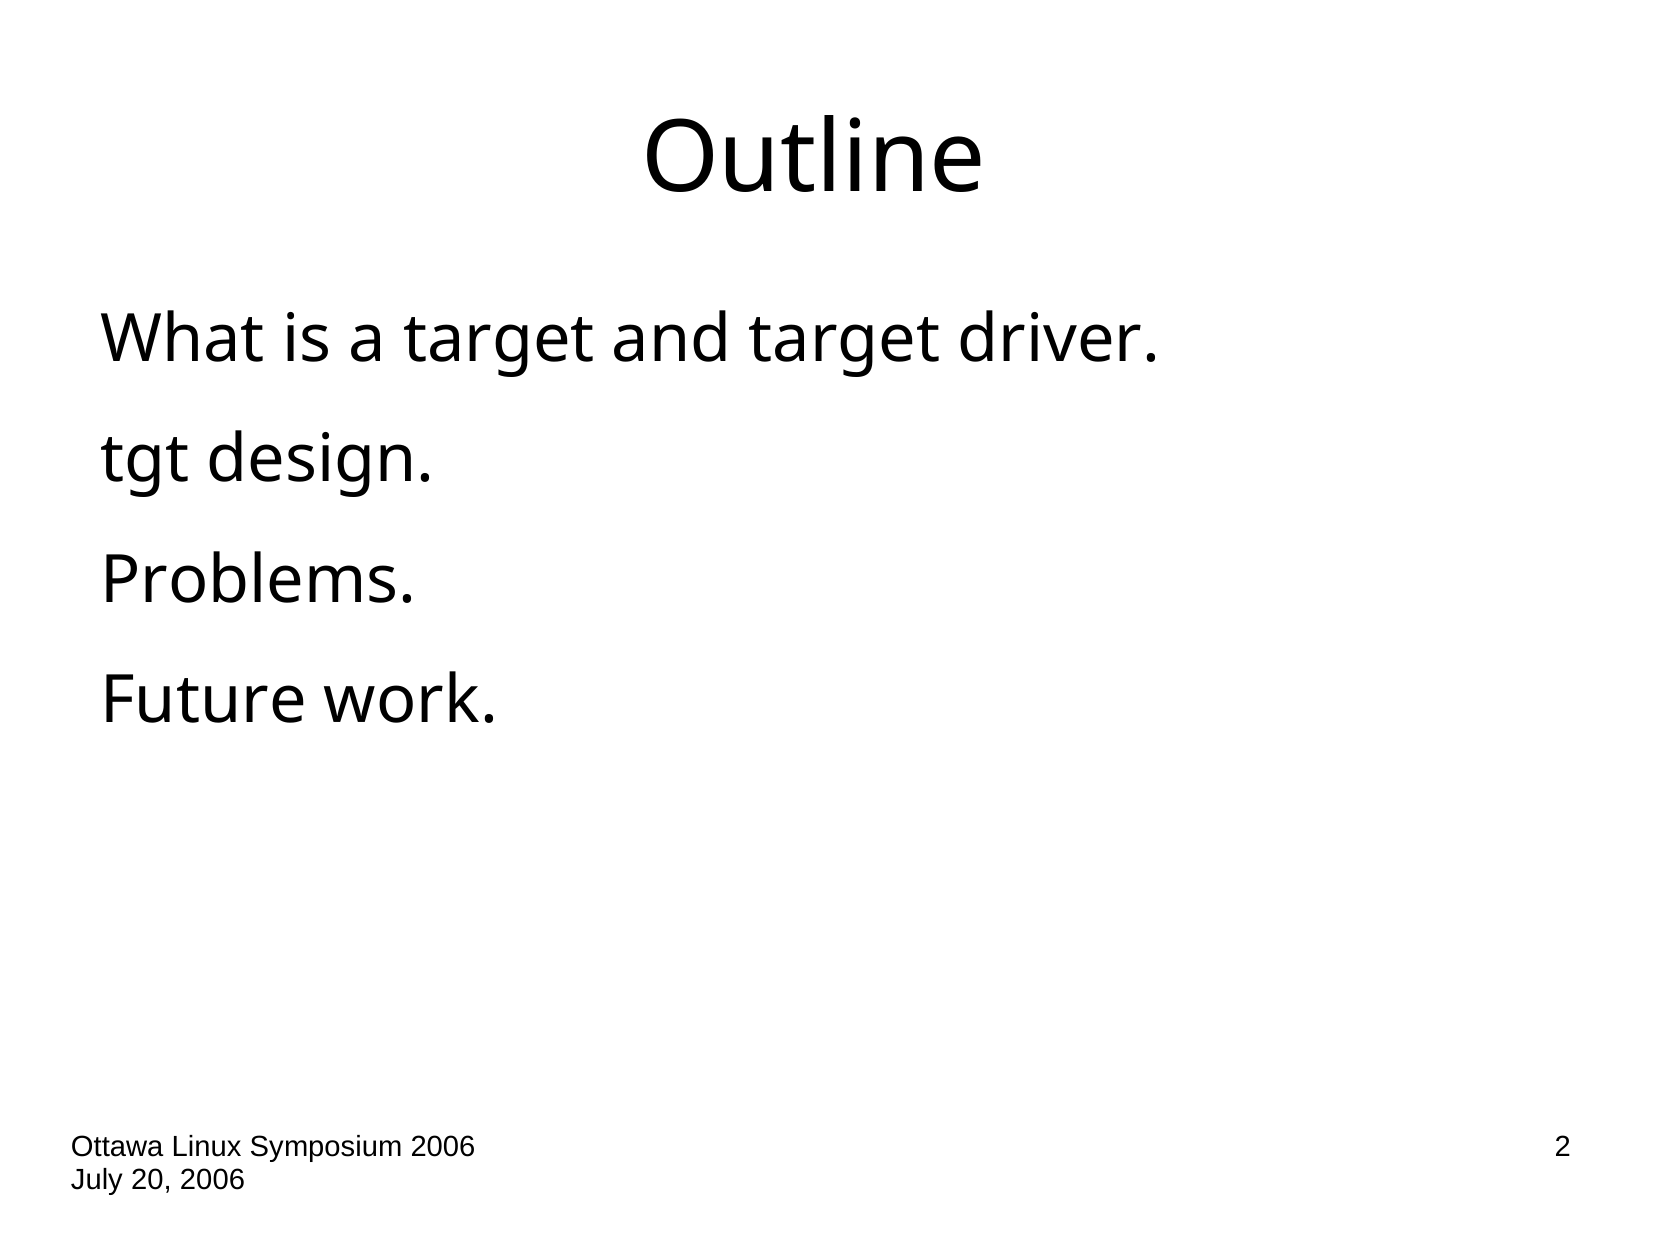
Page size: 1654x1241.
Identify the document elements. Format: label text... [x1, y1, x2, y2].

list What is a target and target driver. tgt design. Problems. Future work. [82, 290, 1571, 1109]
title Outline [82, 49, 1571, 257]
